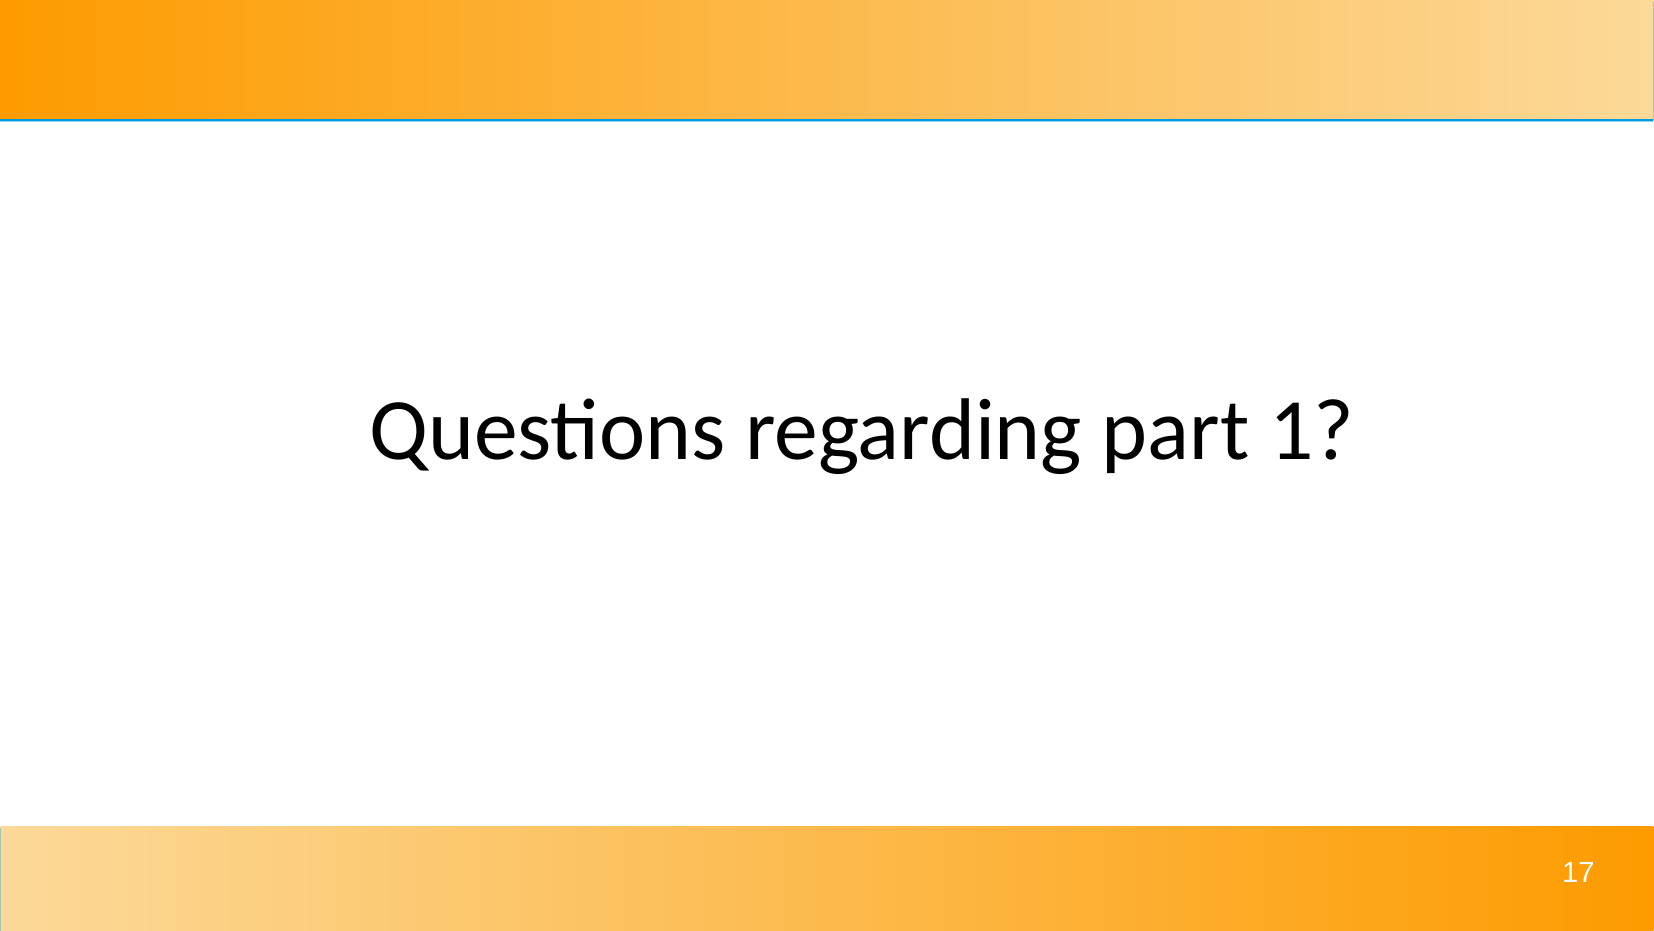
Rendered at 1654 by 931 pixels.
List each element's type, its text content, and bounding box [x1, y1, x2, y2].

list Questions regarding part 1? [59, 177, 1595, 768]
